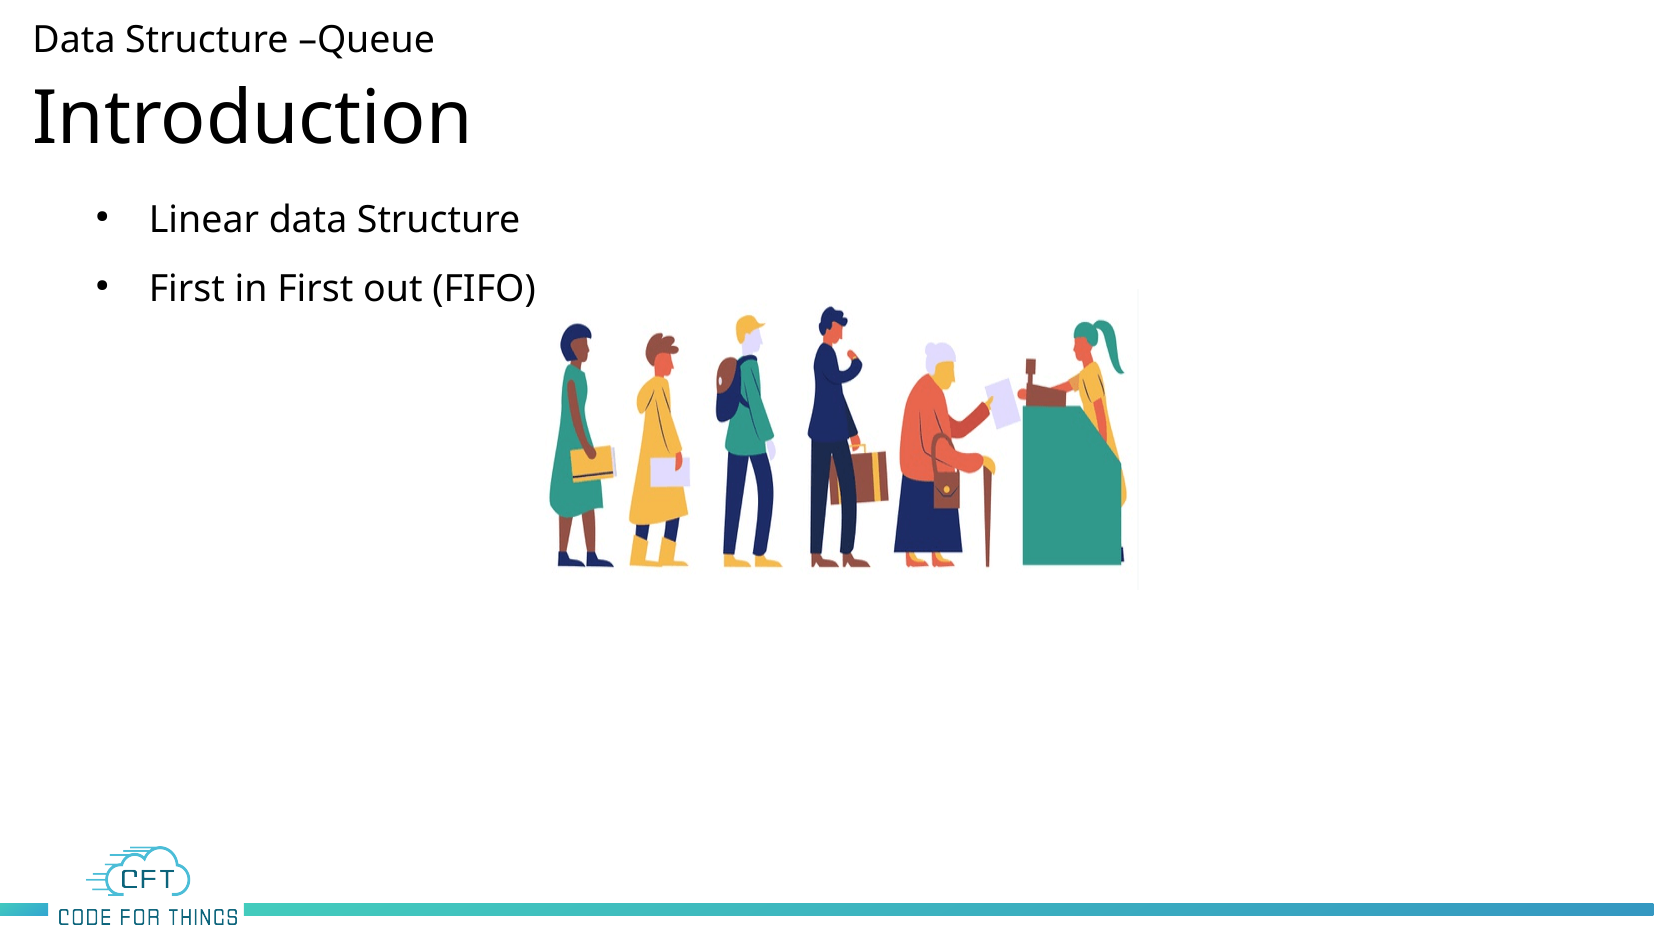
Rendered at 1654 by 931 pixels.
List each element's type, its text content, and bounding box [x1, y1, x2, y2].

text_box First in First out (FIFO) [63, 254, 679, 325]
text_box Linear data Structure [63, 185, 827, 244]
title Data Structure –Queue Introduction [32, 12, 1184, 166]
picture [515, 289, 1139, 590]
picture [59, 846, 237, 925]
